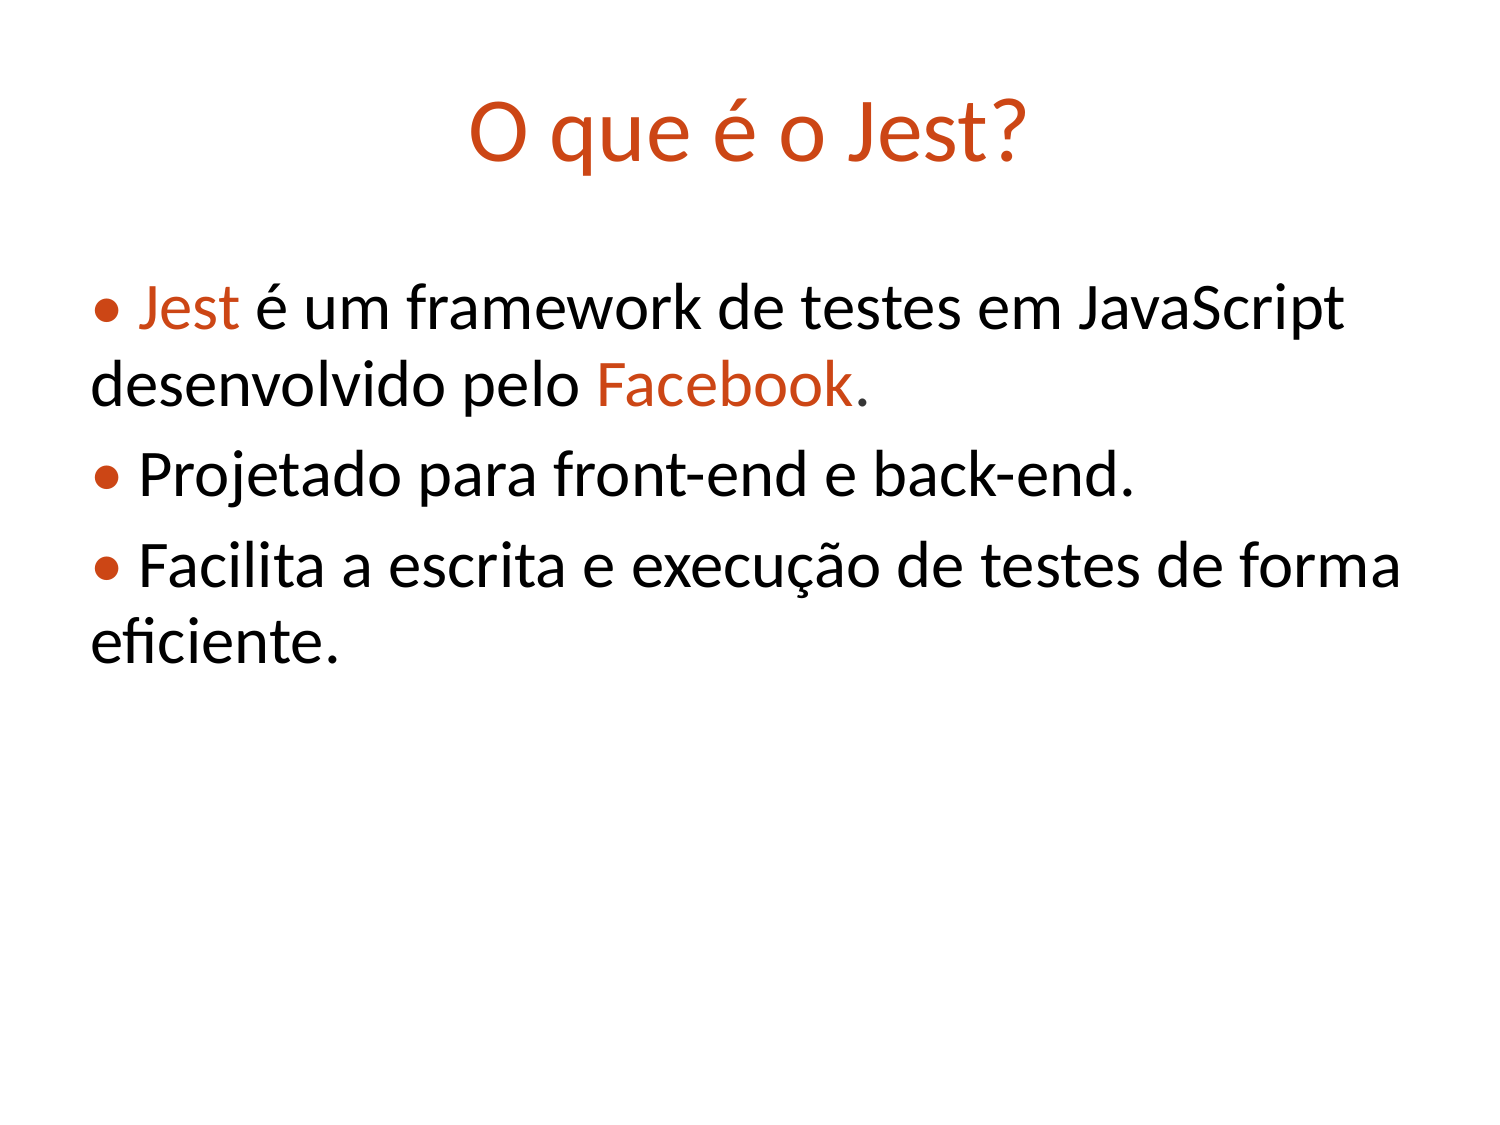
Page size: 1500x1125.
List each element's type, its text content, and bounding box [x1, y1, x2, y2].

title O que é o Jest? [75, 45, 1425, 233]
list • Jest é um framework de testes em JavaScript desenvolvido pelo Facebook. • Projetado para front-end e back-end. • Facilita a escrita e execução de testes de forma eficiente. [75, 262, 1425, 1005]
